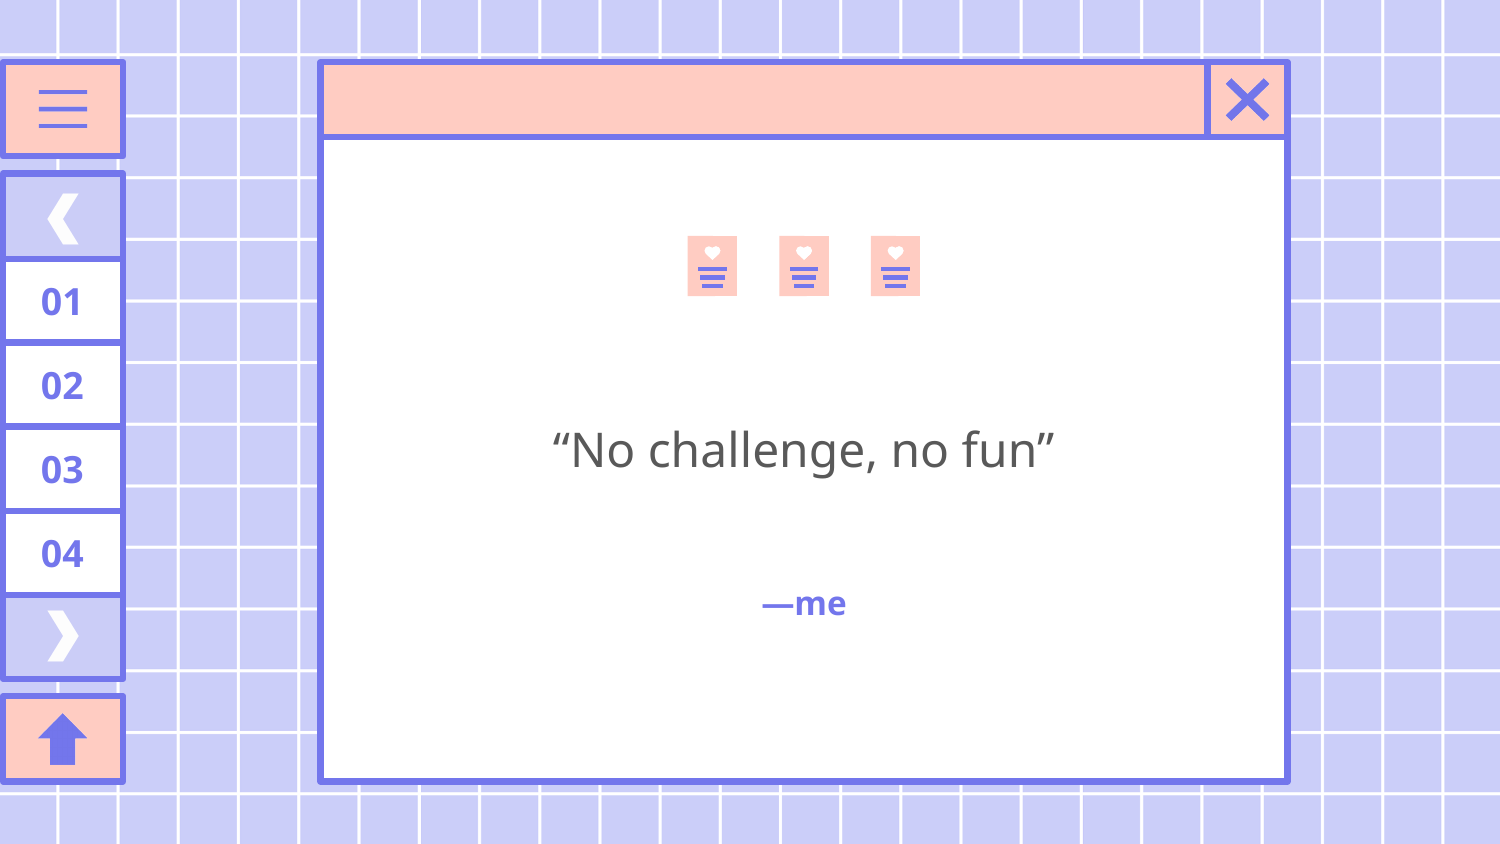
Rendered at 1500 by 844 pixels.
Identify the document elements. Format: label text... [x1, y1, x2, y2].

text_box 03 [20, 449, 104, 487]
picture [38, 90, 88, 128]
title “No challenge, no fun” [405, 342, 1203, 555]
picture [0, 0, 1500, 844]
text_box 04 [20, 533, 104, 572]
text_box [870, 235, 920, 297]
picture [37, 713, 87, 765]
text_box [687, 235, 737, 297]
picture [38, 193, 88, 245]
picture [38, 610, 88, 662]
text_box [779, 235, 829, 297]
text_box 01 [20, 281, 104, 319]
text_box 02 [20, 365, 104, 403]
title —me [405, 555, 1203, 650]
